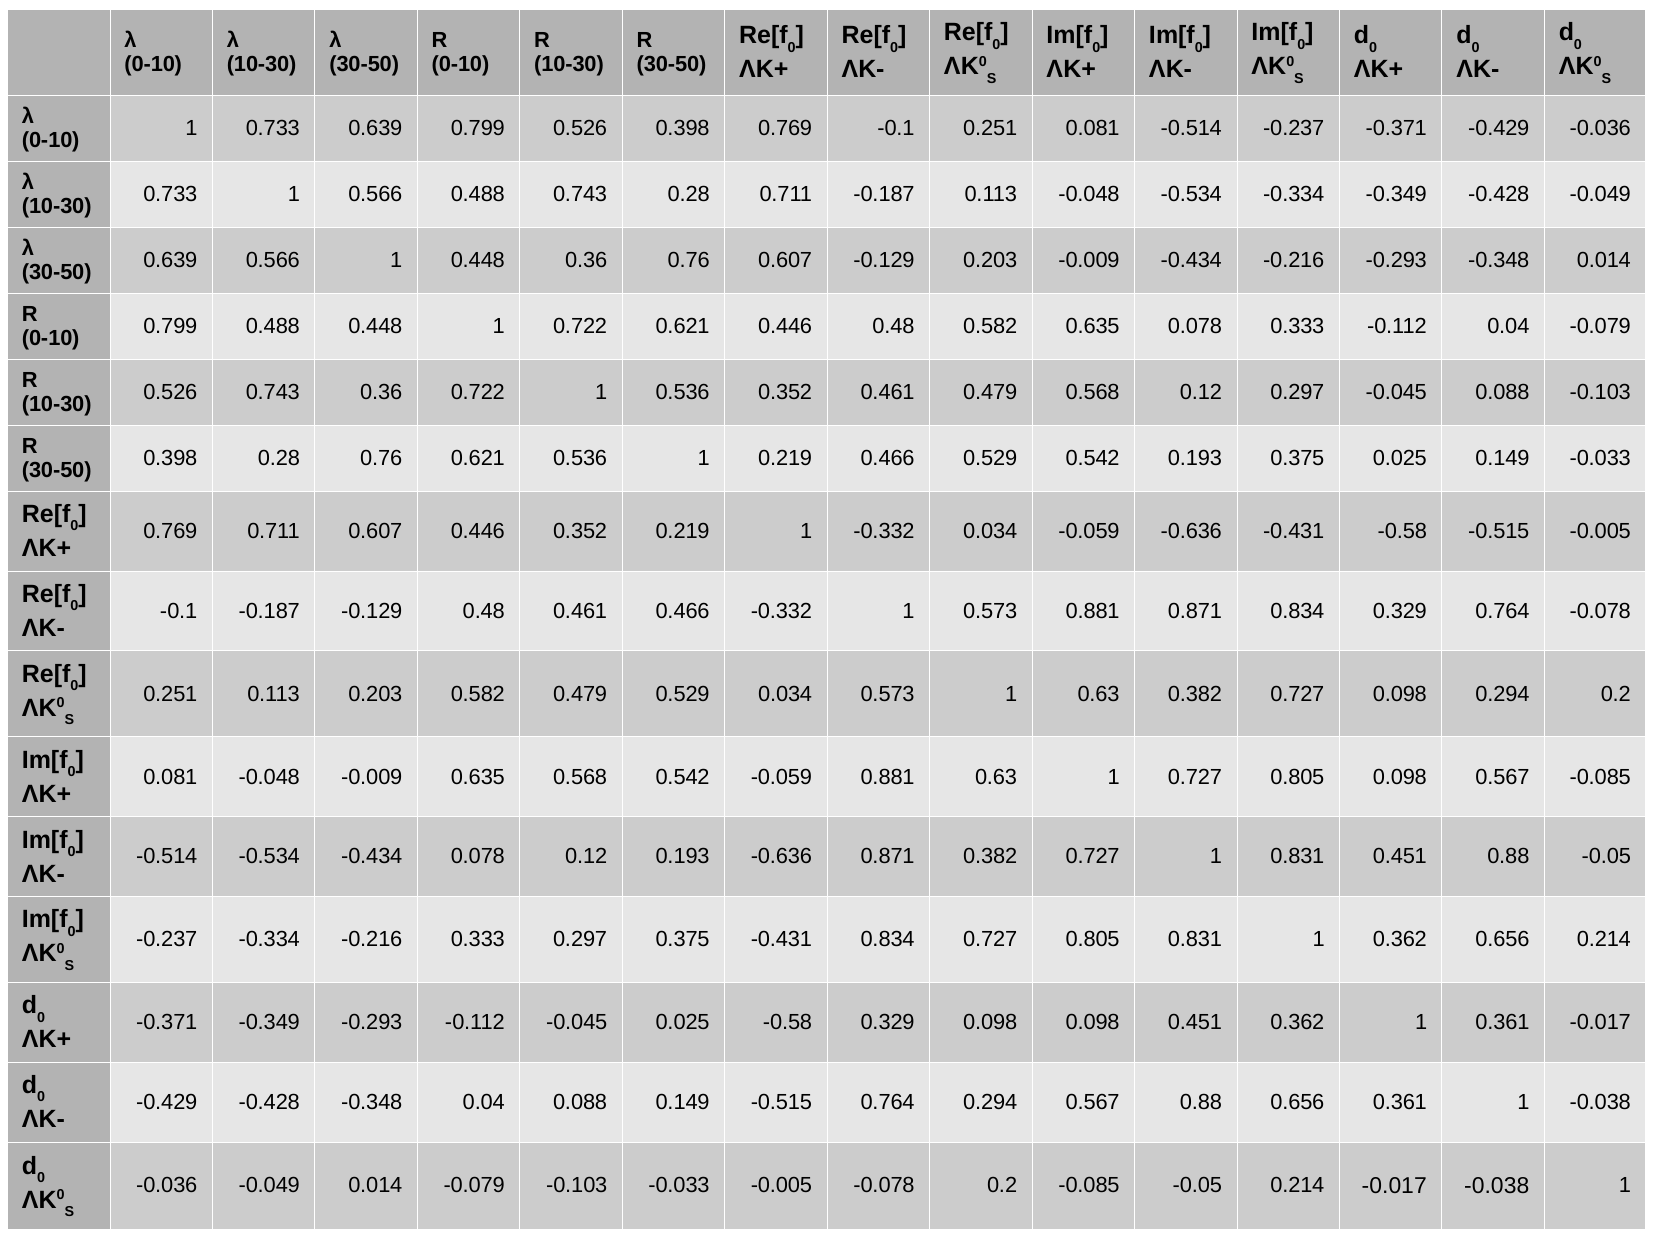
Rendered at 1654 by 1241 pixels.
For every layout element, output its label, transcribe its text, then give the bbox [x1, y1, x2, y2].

table_header [8, 10, 110, 95]
table_cell 0.04 [1442, 294, 1544, 359]
table_cell -0.045 [1340, 360, 1441, 425]
table_cell -0.58 [1340, 492, 1441, 571]
table_cell -0.017 [1545, 983, 1645, 1062]
table_cell -0.009 [315, 737, 417, 816]
table_cell 0.451 [1135, 983, 1237, 1062]
table_cell -0.431 [725, 897, 827, 982]
table_cell -0.103 [1545, 360, 1645, 425]
table_cell 1 [930, 651, 1032, 736]
table_cell -0.429 [1442, 96, 1544, 161]
table_cell 0.088 [520, 1063, 622, 1142]
table_cell 0.733 [213, 96, 314, 161]
table_cell -0.434 [1135, 228, 1237, 293]
table_cell -0.237 [1238, 96, 1339, 161]
table_cell -0.103 [520, 1143, 622, 1229]
table_cell 0.034 [930, 492, 1032, 571]
table_cell 0.446 [418, 492, 519, 571]
table_cell 0.488 [213, 294, 314, 359]
table_cell 0.214 [1238, 1143, 1339, 1229]
table_cell 0.375 [1238, 426, 1339, 491]
table_cell -0.371 [1340, 96, 1441, 161]
table_cell 0.375 [623, 897, 724, 982]
table_cell 0.831 [1238, 817, 1339, 896]
table_cell 0.799 [111, 294, 212, 359]
table_header d0 ΛK+ [1340, 10, 1441, 95]
table_cell 0.461 [520, 572, 622, 650]
table_cell 0.881 [1033, 572, 1134, 650]
table_cell 0.2 [930, 1143, 1032, 1229]
table_cell -0.085 [1545, 737, 1645, 816]
table_cell R (0-10) [8, 294, 110, 359]
table_cell 1 [1135, 817, 1237, 896]
table_cell -0.048 [1033, 162, 1134, 227]
table_cell 0.568 [520, 737, 622, 816]
table_cell -0.515 [725, 1063, 827, 1142]
table_cell 0.831 [1135, 897, 1237, 982]
table_cell 0.352 [520, 492, 622, 571]
table_cell 0.36 [520, 228, 622, 293]
table_cell -0.428 [1442, 162, 1544, 227]
table_cell 0.799 [418, 96, 519, 161]
table_cell 0.635 [1033, 294, 1134, 359]
table_cell 0.63 [1033, 651, 1134, 736]
table_cell -0.129 [315, 572, 417, 650]
table_cell -0.036 [111, 1143, 212, 1229]
table_cell 1 [725, 492, 827, 571]
table_header Re[f0] ΛK- [828, 10, 929, 95]
table_cell 0.871 [1135, 572, 1237, 650]
table_cell 0.251 [930, 96, 1032, 161]
table_cell 0.333 [418, 897, 519, 982]
table_cell 0.329 [828, 983, 929, 1062]
table_cell 1 [111, 96, 212, 161]
table_header λ (30-50) [315, 10, 417, 95]
table_cell 0.466 [828, 426, 929, 491]
table_cell 0.294 [1442, 651, 1544, 736]
table_cell 0.081 [1033, 96, 1134, 161]
table_cell 0.743 [520, 162, 622, 227]
table_cell 0.76 [315, 426, 417, 491]
table_header Im[f0] ΛK- [1135, 10, 1237, 95]
table_cell 0.805 [1238, 737, 1339, 816]
table_cell 0.536 [520, 426, 622, 491]
table_cell 0.193 [623, 817, 724, 896]
table_cell 0.078 [1135, 294, 1237, 359]
table_cell 0.081 [111, 737, 212, 816]
table_cell 0.251 [111, 651, 212, 736]
table_cell 0.333 [1238, 294, 1339, 359]
table_cell Im[f0] ΛK- [8, 817, 110, 896]
table_cell d0 ΛK+ [8, 983, 110, 1062]
table_cell 0.113 [213, 651, 314, 736]
table_cell -0.045 [520, 983, 622, 1062]
table_cell Re[f0] ΛK0S [8, 651, 110, 736]
table_cell 0.12 [1135, 360, 1237, 425]
table_cell -0.049 [213, 1143, 314, 1229]
table_cell 0.526 [520, 96, 622, 161]
table_cell -0.348 [315, 1063, 417, 1142]
table_cell -0.079 [418, 1143, 519, 1229]
table_cell 0.727 [1135, 737, 1237, 816]
table_cell 0.722 [418, 360, 519, 425]
table_cell -0.048 [213, 737, 314, 816]
table_cell 0.639 [111, 228, 212, 293]
table_cell 0.149 [623, 1063, 724, 1142]
table_cell 0.12 [520, 817, 622, 896]
table_cell 0.098 [1340, 737, 1441, 816]
table_cell -0.237 [111, 897, 212, 982]
table_cell -0.534 [213, 817, 314, 896]
table_cell -0.515 [1442, 492, 1544, 571]
table_cell d0 ΛK0S [8, 1143, 110, 1229]
table_cell -0.514 [1135, 96, 1237, 161]
table_cell 0.88 [1442, 817, 1544, 896]
table_cell -0.05 [1545, 817, 1645, 896]
table_cell 0.28 [213, 426, 314, 491]
table_cell 0.014 [1545, 228, 1645, 293]
table_cell 0.63 [930, 737, 1032, 816]
table_cell -0.636 [1135, 492, 1237, 571]
table_cell 0.479 [520, 651, 622, 736]
table_cell -0.129 [828, 228, 929, 293]
table_cell -0.078 [828, 1143, 929, 1229]
table_cell 0.639 [315, 96, 417, 161]
table_cell -0.059 [725, 737, 827, 816]
table_cell -0.079 [1545, 294, 1645, 359]
table_cell 0.743 [213, 360, 314, 425]
table_cell -0.078 [1545, 572, 1645, 650]
table_cell 0.722 [520, 294, 622, 359]
table_header d0 ΛK0S [1545, 10, 1645, 95]
table_cell 0.711 [725, 162, 827, 227]
table_cell R (10-30) [8, 360, 110, 425]
table_cell 0.098 [930, 983, 1032, 1062]
table_cell 0.727 [1033, 817, 1134, 896]
table_cell 0.582 [930, 294, 1032, 359]
table_cell -0.534 [1135, 162, 1237, 227]
table_cell -0.033 [1545, 426, 1645, 491]
table_cell 0.014 [315, 1143, 417, 1229]
table_cell 0.607 [315, 492, 417, 571]
table_cell -0.187 [828, 162, 929, 227]
table_cell 0.36 [315, 360, 417, 425]
table_cell 0.881 [828, 737, 929, 816]
table_cell 0.769 [111, 492, 212, 571]
table_cell 0.764 [1442, 572, 1544, 650]
table_cell 1 [1442, 1063, 1544, 1142]
table_cell 0.764 [828, 1063, 929, 1142]
table_header Re[f0] ΛK+ [725, 10, 827, 95]
table_cell 0.446 [725, 294, 827, 359]
table_cell 1 [1238, 897, 1339, 982]
table_cell 0.078 [418, 817, 519, 896]
table_cell 0.711 [213, 492, 314, 571]
table_cell -0.085 [1033, 1143, 1134, 1229]
table_cell Re[f0] ΛK+ [8, 492, 110, 571]
table_cell 0.219 [623, 492, 724, 571]
table_cell 1 [828, 572, 929, 650]
table_cell 0.479 [930, 360, 1032, 425]
table_cell 0.529 [623, 651, 724, 736]
table_header λ (0-10) [111, 10, 212, 95]
table_cell -0.216 [315, 897, 417, 982]
table_cell -0.293 [315, 983, 417, 1062]
table_cell -0.349 [1340, 162, 1441, 227]
table_cell -0.334 [1238, 162, 1339, 227]
table_cell 0.025 [1340, 426, 1441, 491]
table_cell -0.349 [213, 983, 314, 1062]
table_cell 0.48 [828, 294, 929, 359]
table_cell 0.214 [1545, 897, 1645, 982]
table_cell -0.514 [111, 817, 212, 896]
table_cell 0.635 [418, 737, 519, 816]
table_cell 0.025 [623, 983, 724, 1062]
table_cell -0.332 [725, 572, 827, 650]
table_cell 0.034 [725, 651, 827, 736]
table_cell 0.566 [315, 162, 417, 227]
table_cell -0.036 [1545, 96, 1645, 161]
table_cell -0.1 [828, 96, 929, 161]
table_cell 0.573 [930, 572, 1032, 650]
table_cell 0.451 [1340, 817, 1441, 896]
table_cell 0.871 [828, 817, 929, 896]
table_cell λ (0-10) [8, 96, 110, 161]
table_cell 1 [520, 360, 622, 425]
table_cell 0.382 [930, 817, 1032, 896]
table_cell 0.656 [1442, 897, 1544, 982]
table_cell -0.636 [725, 817, 827, 896]
table_cell 0.76 [623, 228, 724, 293]
table_cell 1 [213, 162, 314, 227]
table_header Im[f0] ΛK+ [1033, 10, 1134, 95]
table_cell 0.098 [1033, 983, 1134, 1062]
table_cell -0.005 [725, 1143, 827, 1229]
table_cell 0.361 [1340, 1063, 1441, 1142]
table_cell -0.58 [725, 983, 827, 1062]
table_header λ (10-30) [213, 10, 314, 95]
table_cell 0.2 [1545, 651, 1645, 736]
table_cell 0.769 [725, 96, 827, 161]
table_cell 1 [315, 228, 417, 293]
table_cell λ (10-30) [8, 162, 110, 227]
table_cell -0.038 [1442, 1143, 1544, 1229]
table_cell 0.466 [623, 572, 724, 650]
table_cell -0.005 [1545, 492, 1645, 571]
table_cell -0.05 [1135, 1143, 1237, 1229]
table_cell 1 [1033, 737, 1134, 816]
table_cell 0.098 [1340, 651, 1441, 736]
table_cell 1 [623, 426, 724, 491]
table_cell -0.428 [213, 1063, 314, 1142]
table_cell -0.112 [1340, 294, 1441, 359]
table_cell 1 [1340, 983, 1441, 1062]
table_cell 0.193 [1135, 426, 1237, 491]
table_cell 0.529 [930, 426, 1032, 491]
table_cell 0.621 [623, 294, 724, 359]
table_cell 0.28 [623, 162, 724, 227]
table_cell 0.542 [623, 737, 724, 816]
table_cell 0.203 [315, 651, 417, 736]
table_cell -0.431 [1238, 492, 1339, 571]
table_cell 0.566 [213, 228, 314, 293]
table_cell Re[f0] ΛK- [8, 572, 110, 650]
table_cell -0.348 [1442, 228, 1544, 293]
table_cell -0.112 [418, 983, 519, 1062]
table_cell 0.461 [828, 360, 929, 425]
table_cell 0.48 [418, 572, 519, 650]
table_cell 0.113 [930, 162, 1032, 227]
table_cell 0.362 [1340, 897, 1441, 982]
table_cell 0.567 [1442, 737, 1544, 816]
table_cell -0.187 [213, 572, 314, 650]
table_cell 0.149 [1442, 426, 1544, 491]
table_cell 1 [1545, 1143, 1645, 1229]
table_cell -0.049 [1545, 162, 1645, 227]
table_cell 0.398 [111, 426, 212, 491]
table_cell 0.362 [1238, 983, 1339, 1062]
table_cell -0.332 [828, 492, 929, 571]
table_cell 0.04 [418, 1063, 519, 1142]
table_cell 0.536 [623, 360, 724, 425]
table_cell -0.434 [315, 817, 417, 896]
table_cell 0.621 [418, 426, 519, 491]
table_cell Im[f0] ΛK+ [8, 737, 110, 816]
table_cell -0.017 [1340, 1143, 1441, 1229]
table_cell 0.88 [1135, 1063, 1237, 1142]
table_header d0 ΛK- [1442, 10, 1544, 95]
table_cell -0.216 [1238, 228, 1339, 293]
table_cell -0.009 [1033, 228, 1134, 293]
table_cell 0.448 [315, 294, 417, 359]
table_cell 0.834 [828, 897, 929, 982]
table_cell 1 [418, 294, 519, 359]
table_cell 0.088 [1442, 360, 1544, 425]
table_cell 0.733 [111, 162, 212, 227]
table_cell 0.542 [1033, 426, 1134, 491]
table_cell 0.727 [1238, 651, 1339, 736]
table_cell -0.038 [1545, 1063, 1645, 1142]
table_cell 0.352 [725, 360, 827, 425]
table_cell -0.429 [111, 1063, 212, 1142]
table_cell 0.834 [1238, 572, 1339, 650]
table_cell -0.371 [111, 983, 212, 1062]
table_cell -0.293 [1340, 228, 1441, 293]
table_header R (10-30) [520, 10, 622, 95]
table_cell 0.607 [725, 228, 827, 293]
table_cell d0 ΛK- [8, 1063, 110, 1142]
table_cell -0.334 [213, 897, 314, 982]
table_header Im[f0] ΛK0S [1238, 10, 1339, 95]
table_cell Im[f0] ΛK0S [8, 897, 110, 982]
table_cell 0.573 [828, 651, 929, 736]
table_cell 0.448 [418, 228, 519, 293]
table_cell 0.805 [1033, 897, 1134, 982]
table_cell 0.361 [1442, 983, 1544, 1062]
table_cell 0.727 [930, 897, 1032, 982]
table_cell 0.567 [1033, 1063, 1134, 1142]
table_cell 0.297 [1238, 360, 1339, 425]
table_cell λ (30-50) [8, 228, 110, 293]
table_cell 0.382 [1135, 651, 1237, 736]
table_header Re[f0] ΛK0S [930, 10, 1032, 95]
table_cell 0.526 [111, 360, 212, 425]
table_cell 0.582 [418, 651, 519, 736]
table_cell 0.329 [1340, 572, 1441, 650]
table_cell 0.656 [1238, 1063, 1339, 1142]
table_cell 0.488 [418, 162, 519, 227]
table_cell -0.1 [111, 572, 212, 650]
table_cell 0.294 [930, 1063, 1032, 1142]
table_cell 0.203 [930, 228, 1032, 293]
table_cell R (30-50) [8, 426, 110, 491]
table_cell 0.398 [623, 96, 724, 161]
table_cell 0.219 [725, 426, 827, 491]
table_cell -0.059 [1033, 492, 1134, 571]
table_cell 0.297 [520, 897, 622, 982]
table_cell 0.568 [1033, 360, 1134, 425]
table_header R (30-50) [623, 10, 724, 95]
table_header R (0-10) [418, 10, 519, 95]
table_cell -0.033 [623, 1143, 724, 1229]
